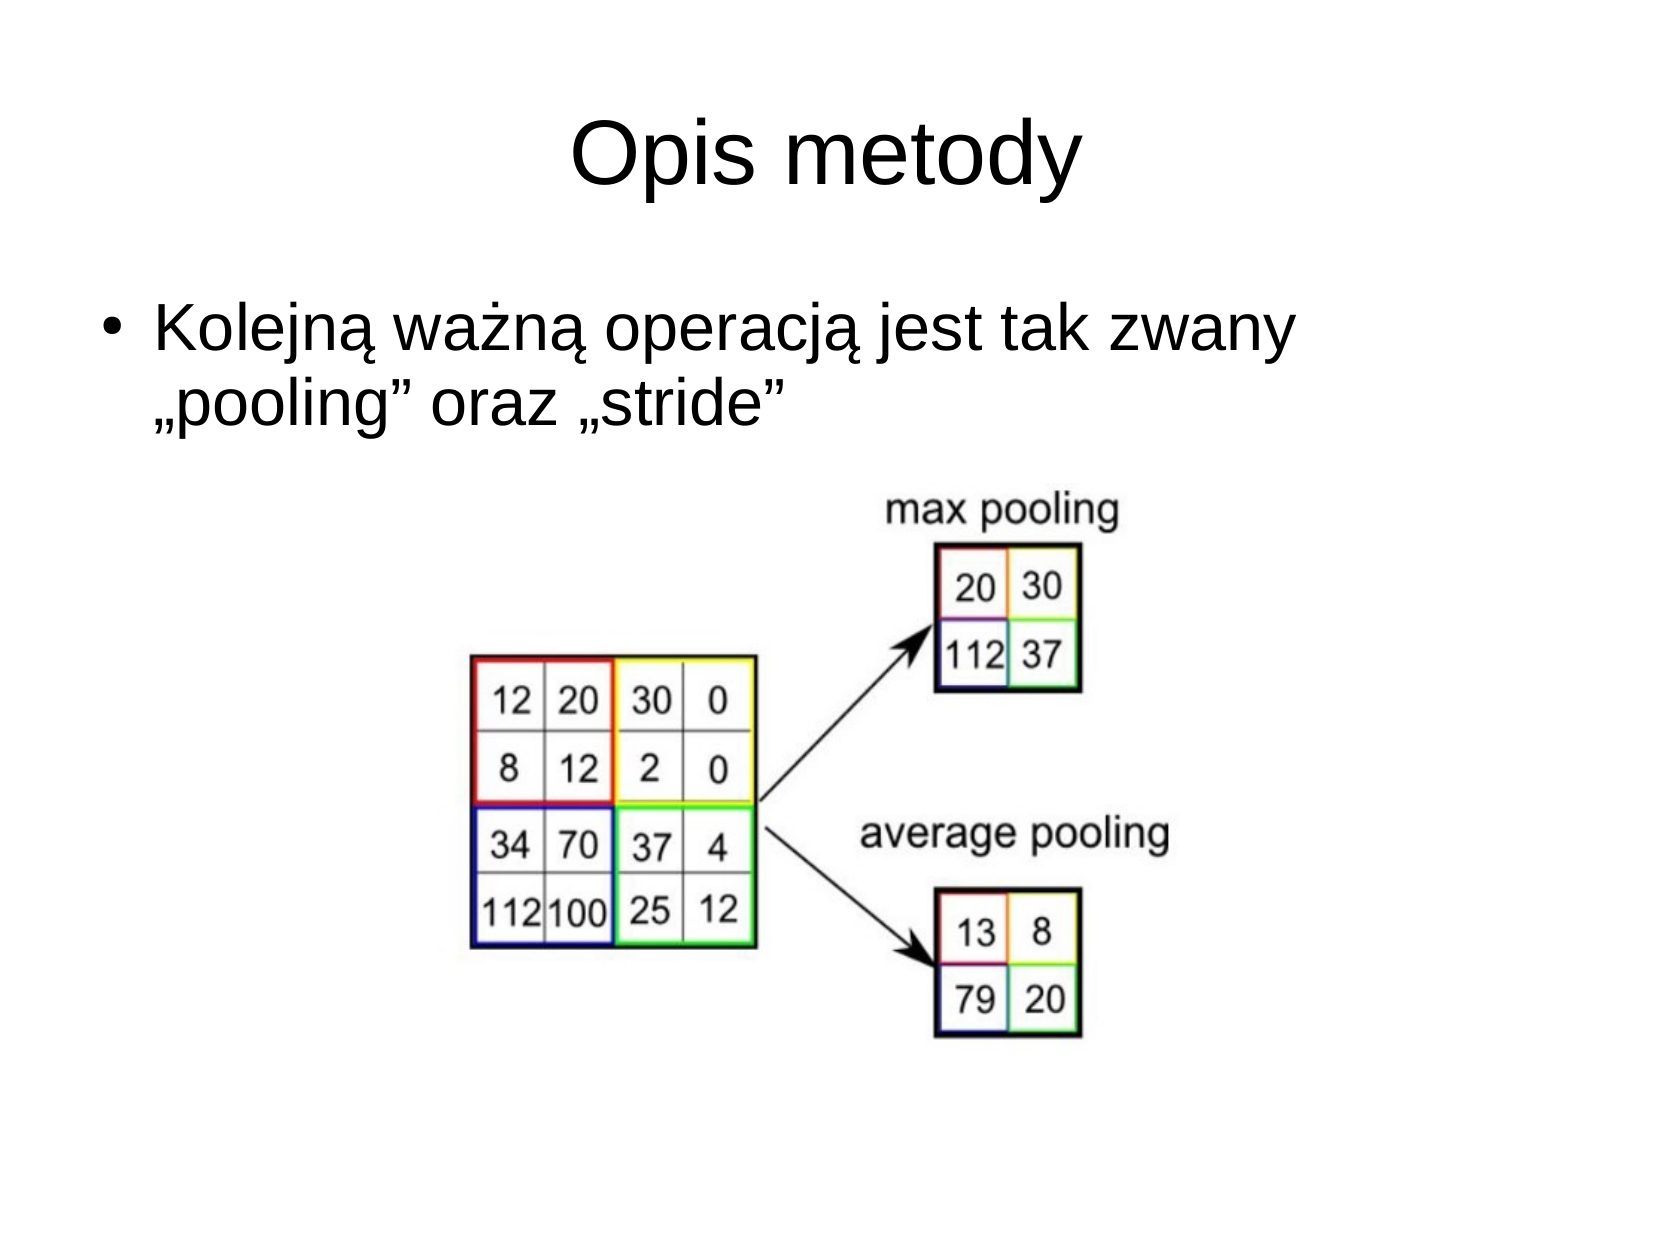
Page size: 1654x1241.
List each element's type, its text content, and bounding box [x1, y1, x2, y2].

list Kolejną ważną operacją jest tak zwany „pooling” oraz „stride” [82, 290, 1571, 681]
title Opis metody [82, 49, 1571, 257]
picture [437, 483, 1182, 1052]
